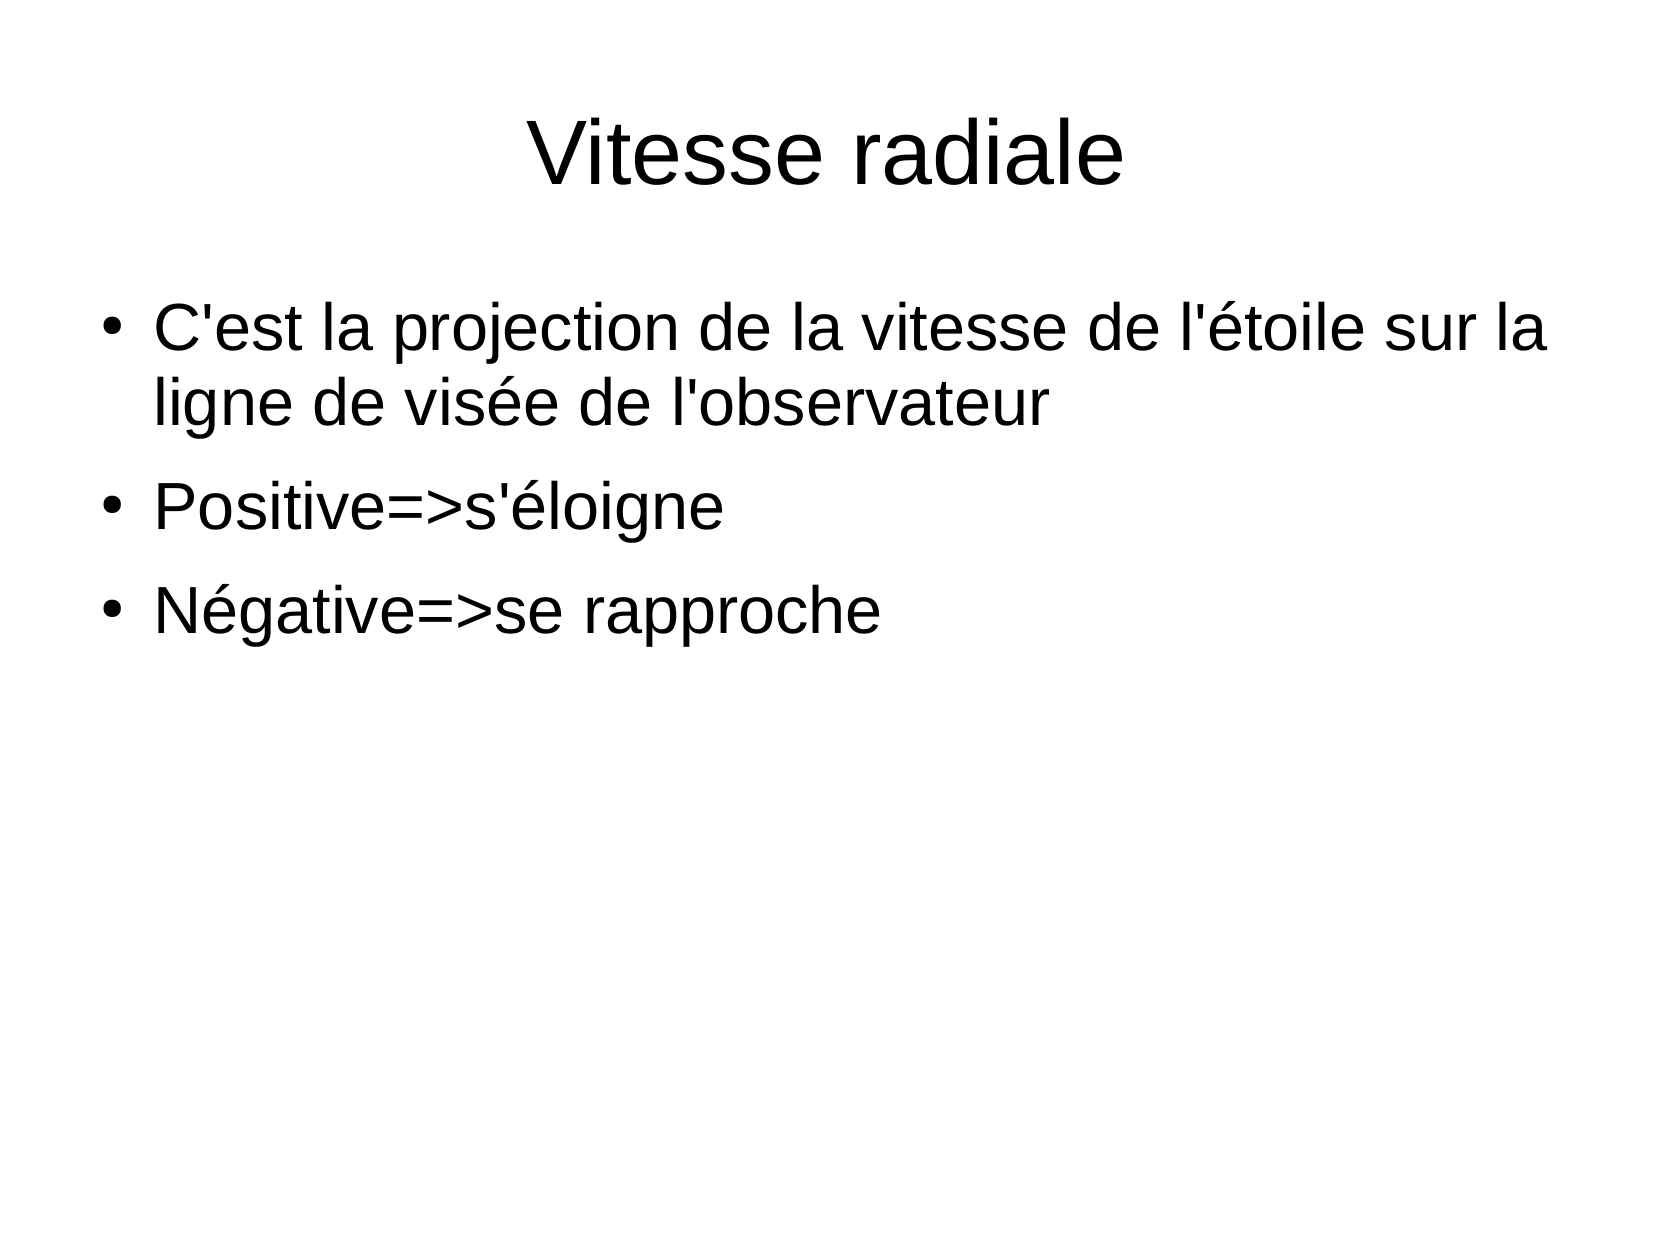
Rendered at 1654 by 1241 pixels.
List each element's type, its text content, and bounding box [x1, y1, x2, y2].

list C'est la projection de la vitesse de l'étoile sur la ligne de visée de l'observateur Positive=>s'éloigne Négative=>se rapproche [82, 290, 1571, 1109]
title Vitesse radiale [82, 49, 1571, 257]
